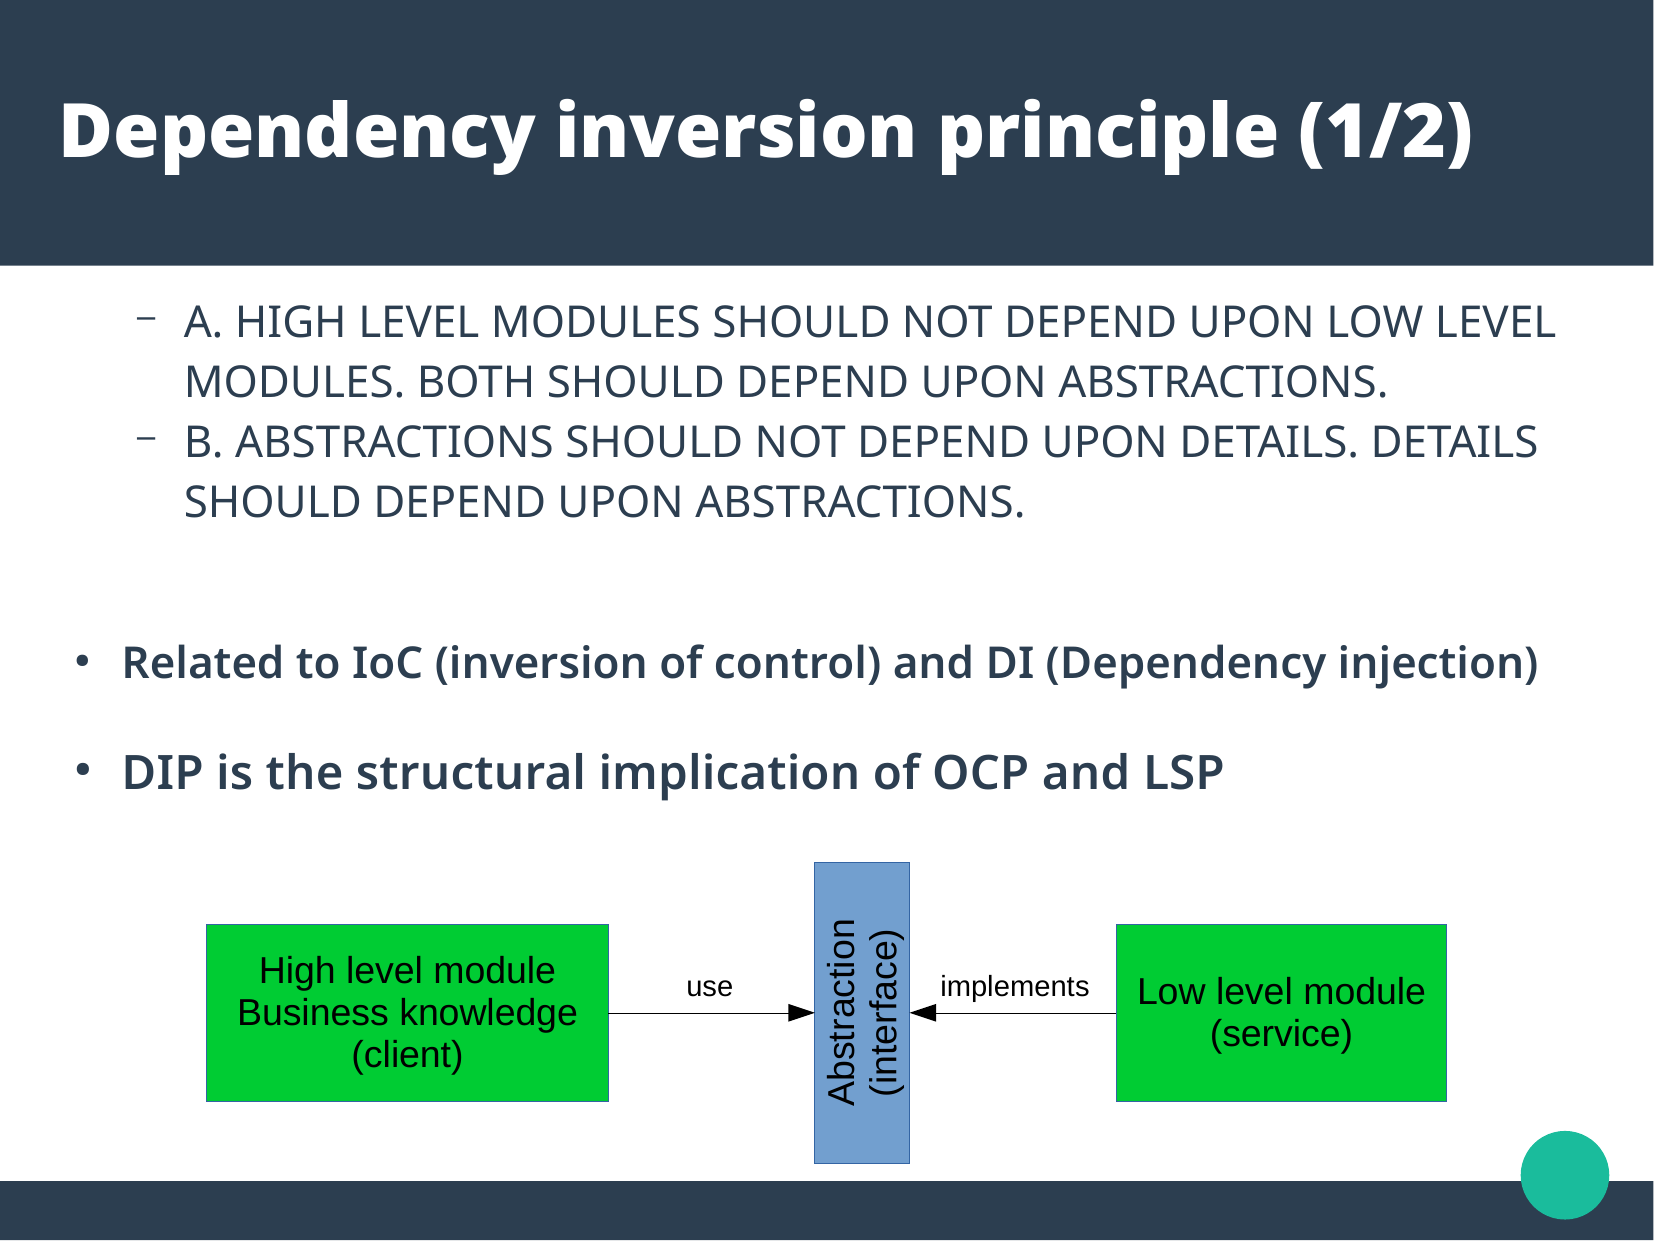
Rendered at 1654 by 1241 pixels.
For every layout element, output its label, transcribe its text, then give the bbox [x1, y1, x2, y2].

text_box High level module Business knowledge (client) [206, 924, 609, 1102]
text_box Abstraction (interface) [814, 862, 910, 1164]
text_box implements [925, 962, 1105, 1011]
list A. HIGH LEVEL MODULES SHOULD NOT DEPEND UPON LOW LEVEL MODULES. BOTH SHOULD DEPEND UPON ABSTRACTIONS. B. ABSTRACTIONS SHOULD NOT DEPEND UPON DETAILS. DETAILS SHOULD DEPEND UPON ABSTRACTIONS. Related to IoC (inversion of control) and DI (Dependency injection) DIP is the structural implication of OCP and LSP [59, 290, 1607, 815]
title Dependency inversion principle (1/2) [59, 49, 1630, 207]
text_box use [671, 962, 749, 1011]
text_box Low level module (service) [1116, 924, 1447, 1102]
